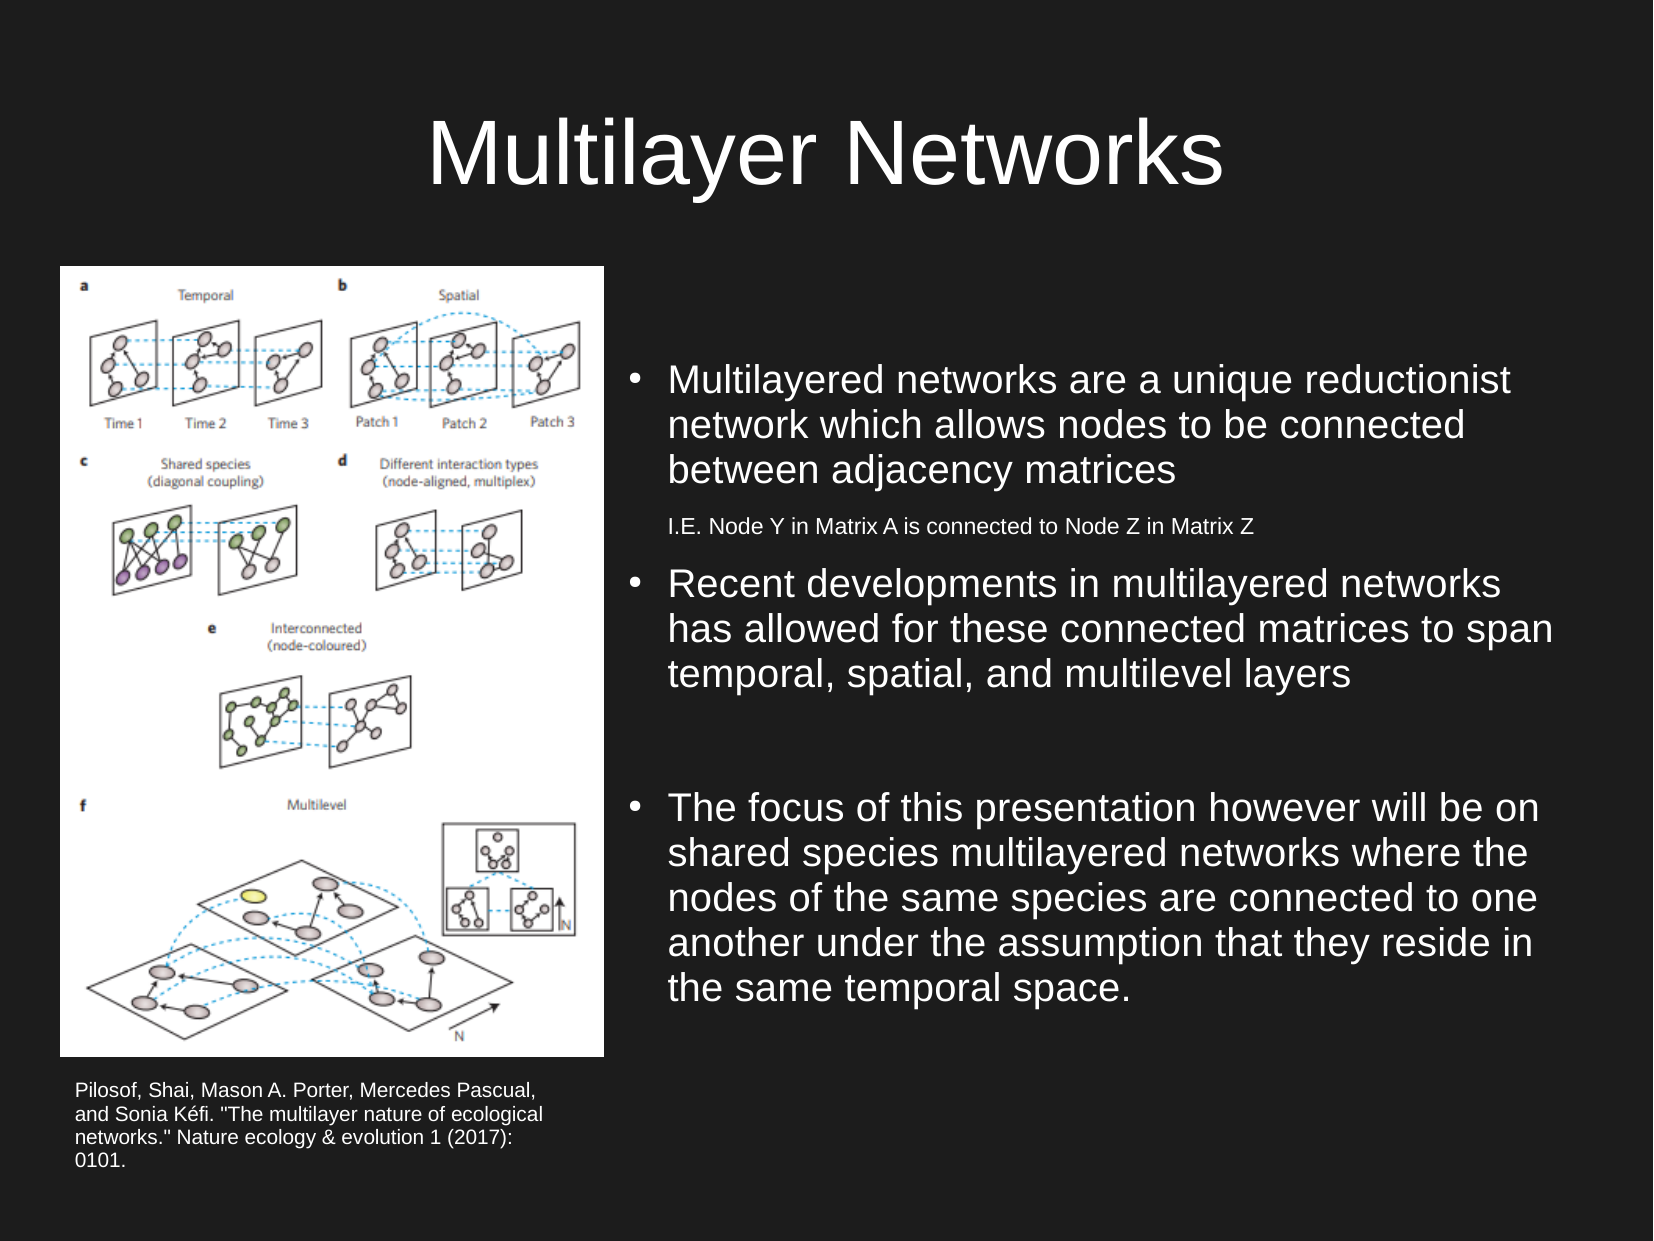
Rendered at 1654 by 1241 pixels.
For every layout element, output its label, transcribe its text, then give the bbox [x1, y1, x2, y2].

text_box Pilosof, Shai, Mason A. Porter, Mercedes Pascual, and Sonia Kéfi. "The multilayer nature of ecological networks." Nature ecology & evolution 1 (2017): 0101. [60, 1071, 568, 1203]
title Multilayer Networks [82, 49, 1571, 257]
list Multilayered networks are a unique reductionist network which allows nodes to be connected between adjacency matrices I.E. Node Y in Matrix A is connected to Node Z in Matrix Z Recent developments in multilayered networks has allowed for these connected matrices to span temporal, spatial, and multilevel layers The focus of this presentation however will be on shared species multilayered networks where the nodes of the same species are connected to one another under the assumption that they reside in the same temporal space. [615, 290, 1571, 1010]
picture [60, 266, 604, 1057]
